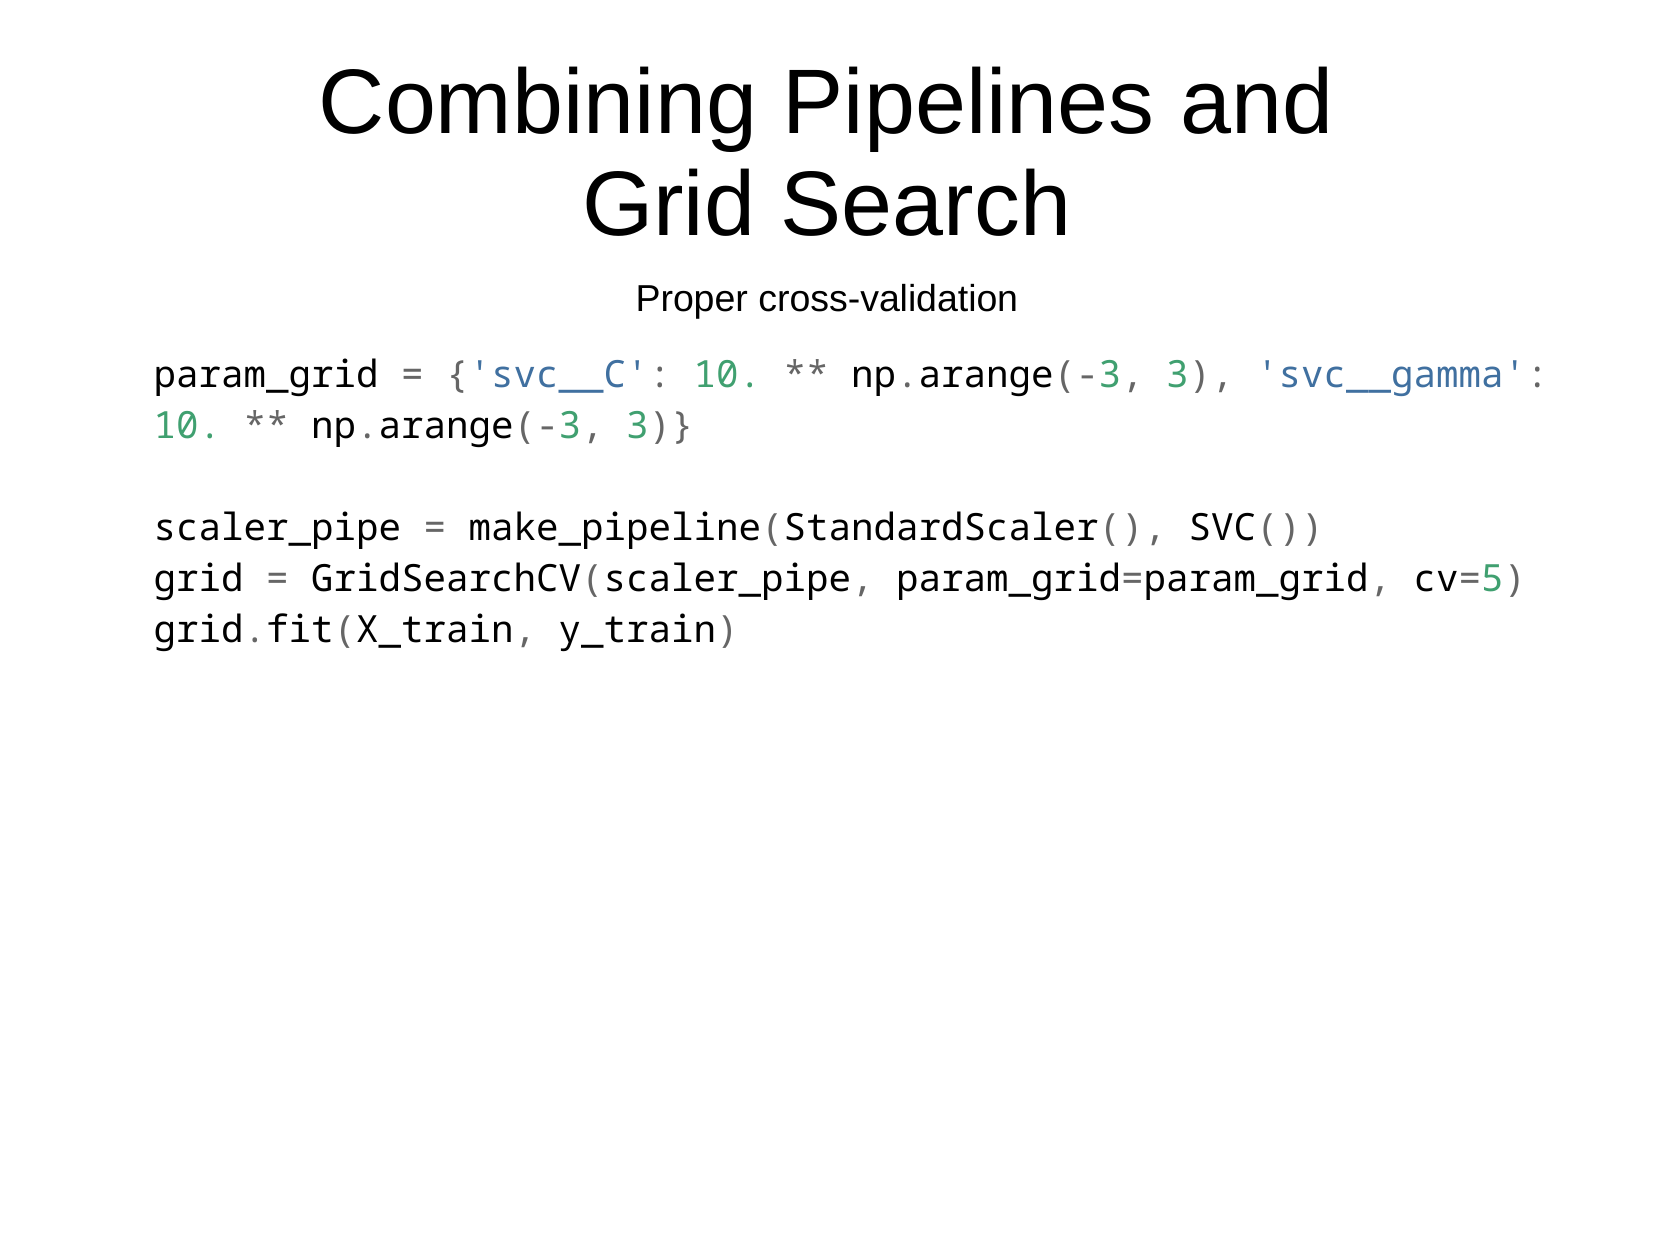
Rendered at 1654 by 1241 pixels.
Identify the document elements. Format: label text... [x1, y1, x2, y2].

text_box param_grid = {'svc__C': 10. ** np.arange(-3, 3), 'svc__gamma': 10. ** np.arange(-3, 3)} scaler_pipe = make_pipeline(StandardScaler(), SVC()) grid = GridSearchCV(scaler_pipe, param_grid=param_grid, cv=5) grid.fit(X_train, y_train) [153, 347, 1621, 646]
title Combining Pipelines and Grid Search [82, 49, 1571, 257]
text_box Proper cross-validation [586, 270, 1067, 328]
